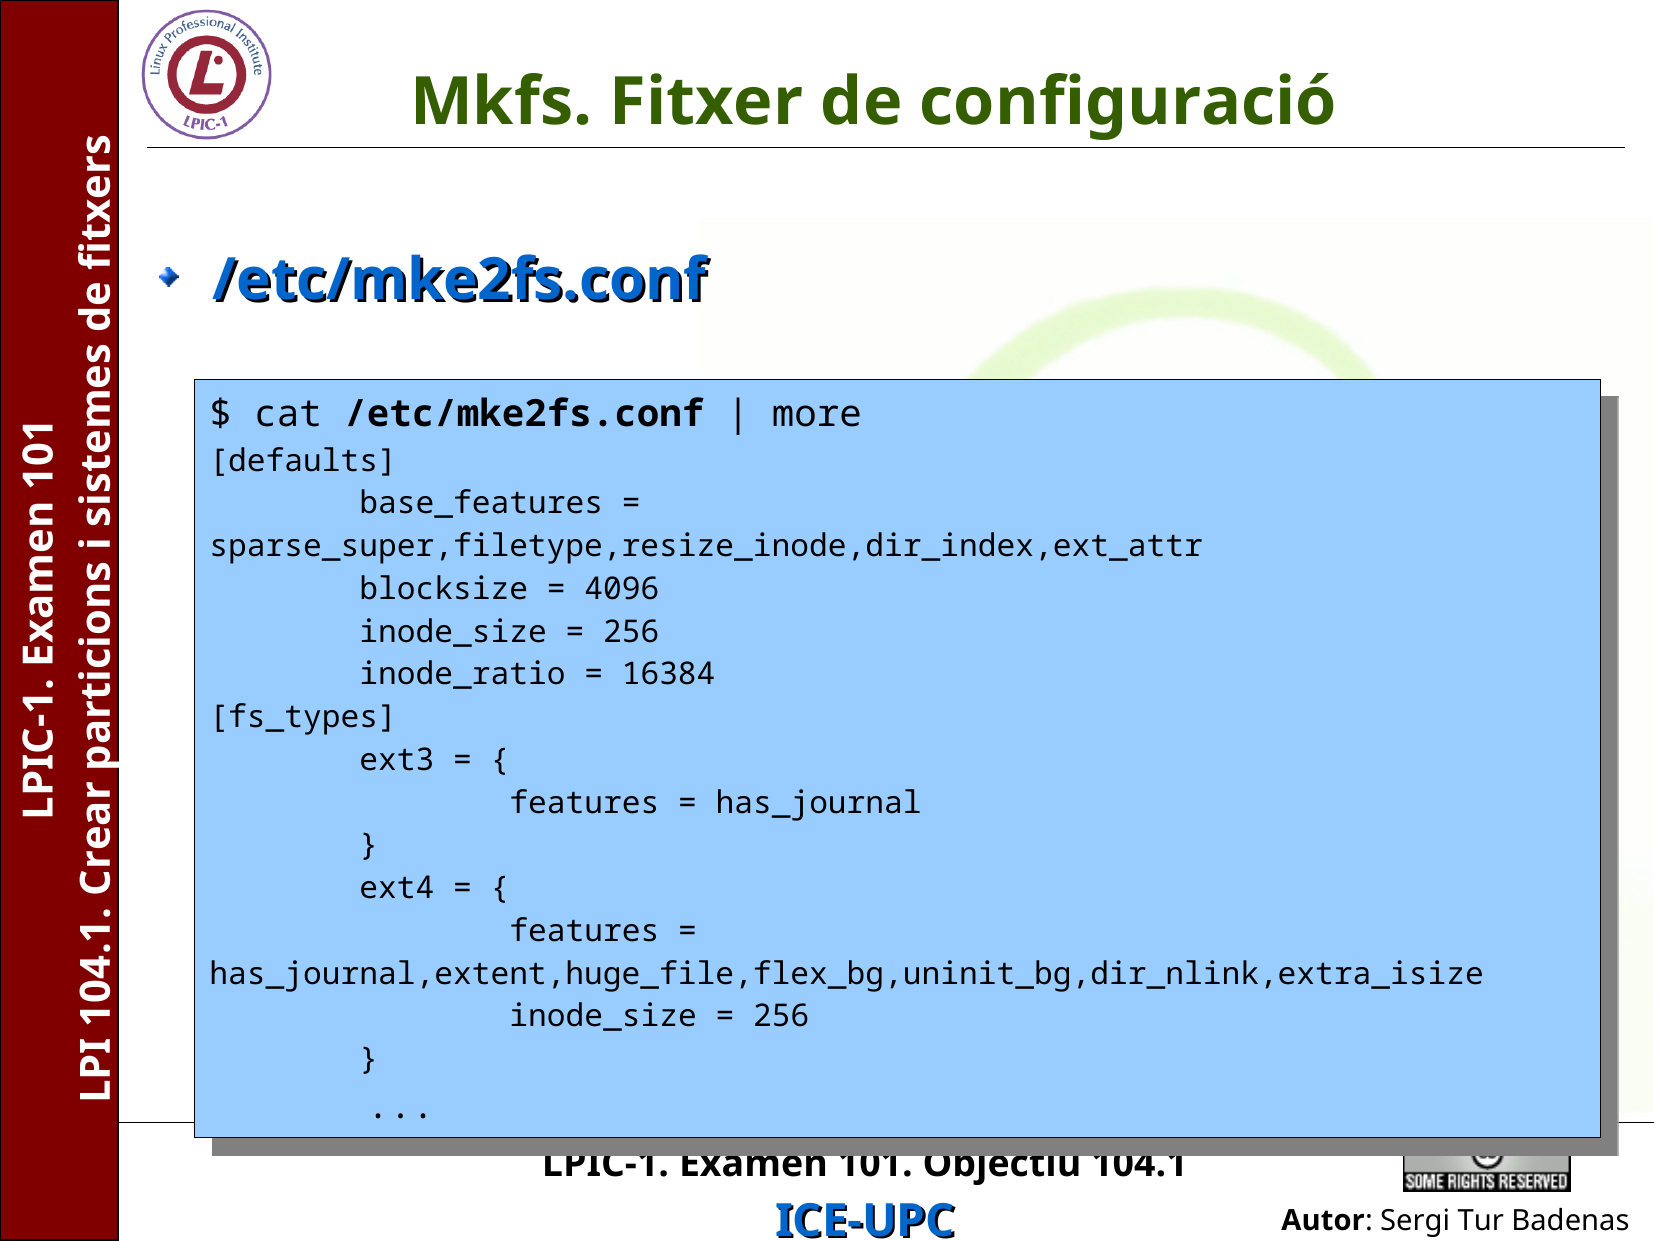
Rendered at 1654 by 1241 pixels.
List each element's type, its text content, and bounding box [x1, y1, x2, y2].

text_box $ cat /etc/mke2fs.conf | more [defaults] base_features = sparse_super,filetype,resize_inode,dir_index,ext_attr blocksize = 4096 inode_size = 256 inode_ratio = 16384 [fs_types] ext3 = { features = has_journal } ext4 = { features = has_journal,extent,huge_file,flex_bg,uninit_bg,dir_nlink,extra_isize inode_size = 256 } ... [194, 379, 1601, 1001]
title Mkfs. Fitxer de configuració [129, 55, 1619, 142]
picture [135, 5, 277, 55]
picture [1403, 1156, 1571, 1192]
list /etc/mke2fs.conf [141, 237, 1630, 1072]
picture [700, 217, 1654, 1113]
